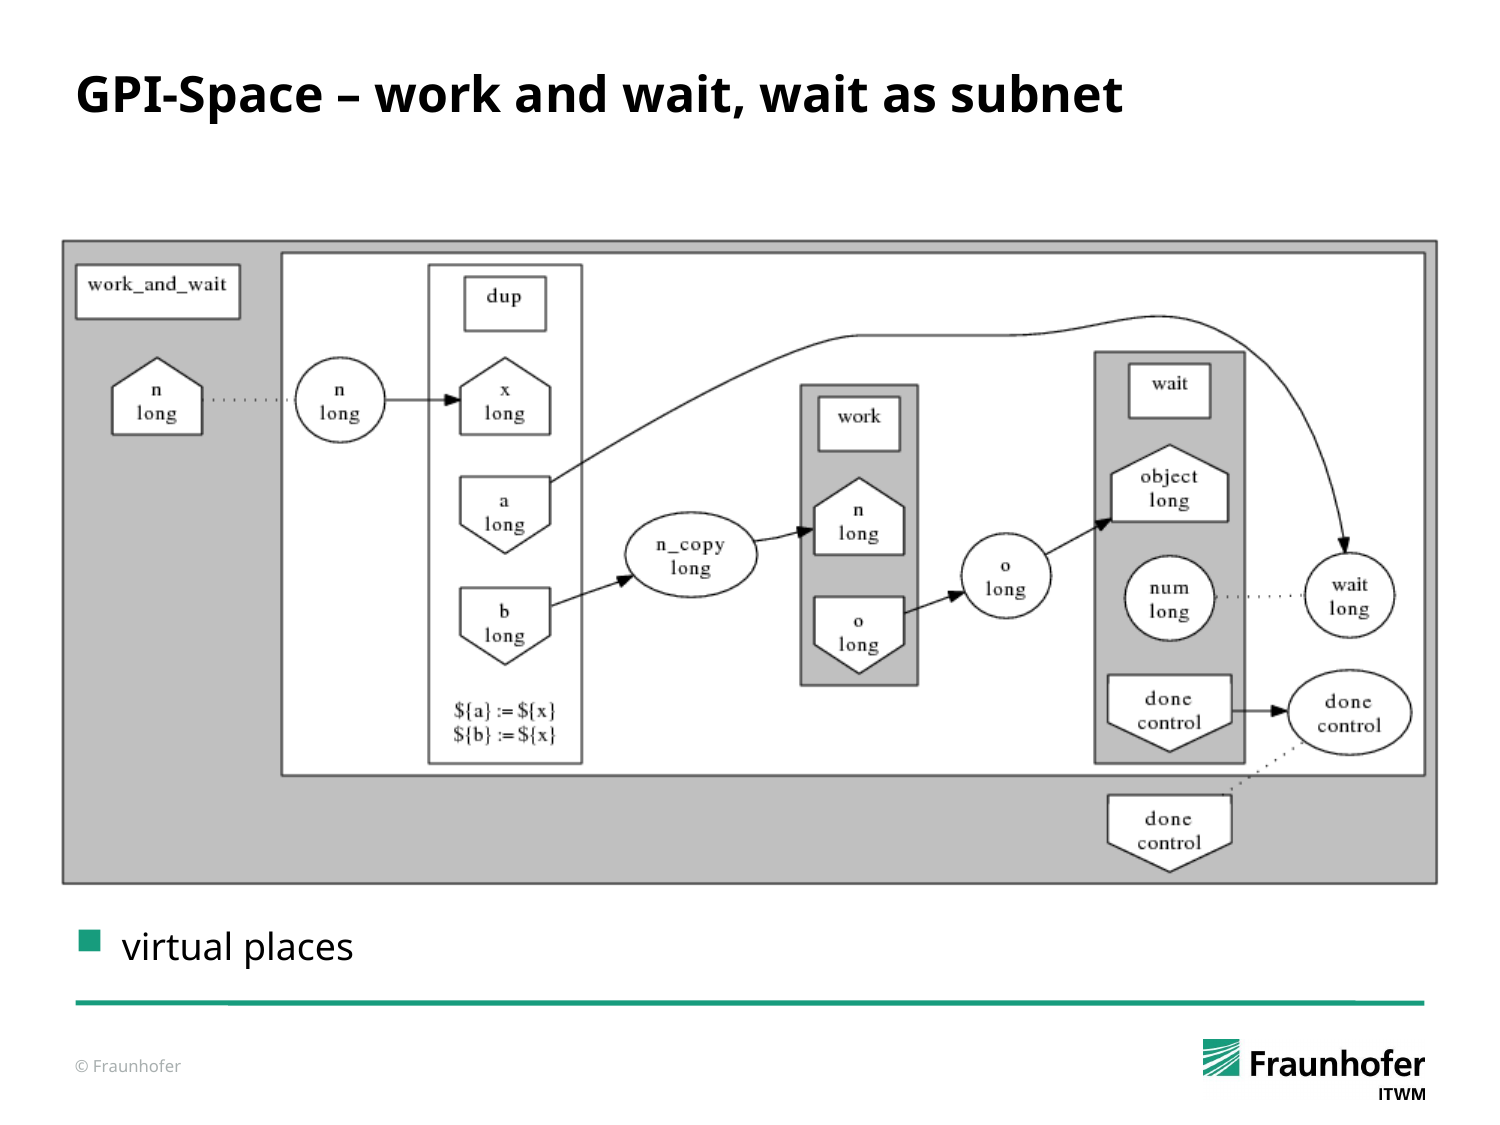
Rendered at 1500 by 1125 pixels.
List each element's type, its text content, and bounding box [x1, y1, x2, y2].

picture [1203, 1039, 1425, 1100]
text_box virtual places [75, 922, 1425, 1037]
text_box GPI-Space – work and wait, wait as subnet [75, 62, 1425, 183]
picture [45, 223, 1455, 902]
